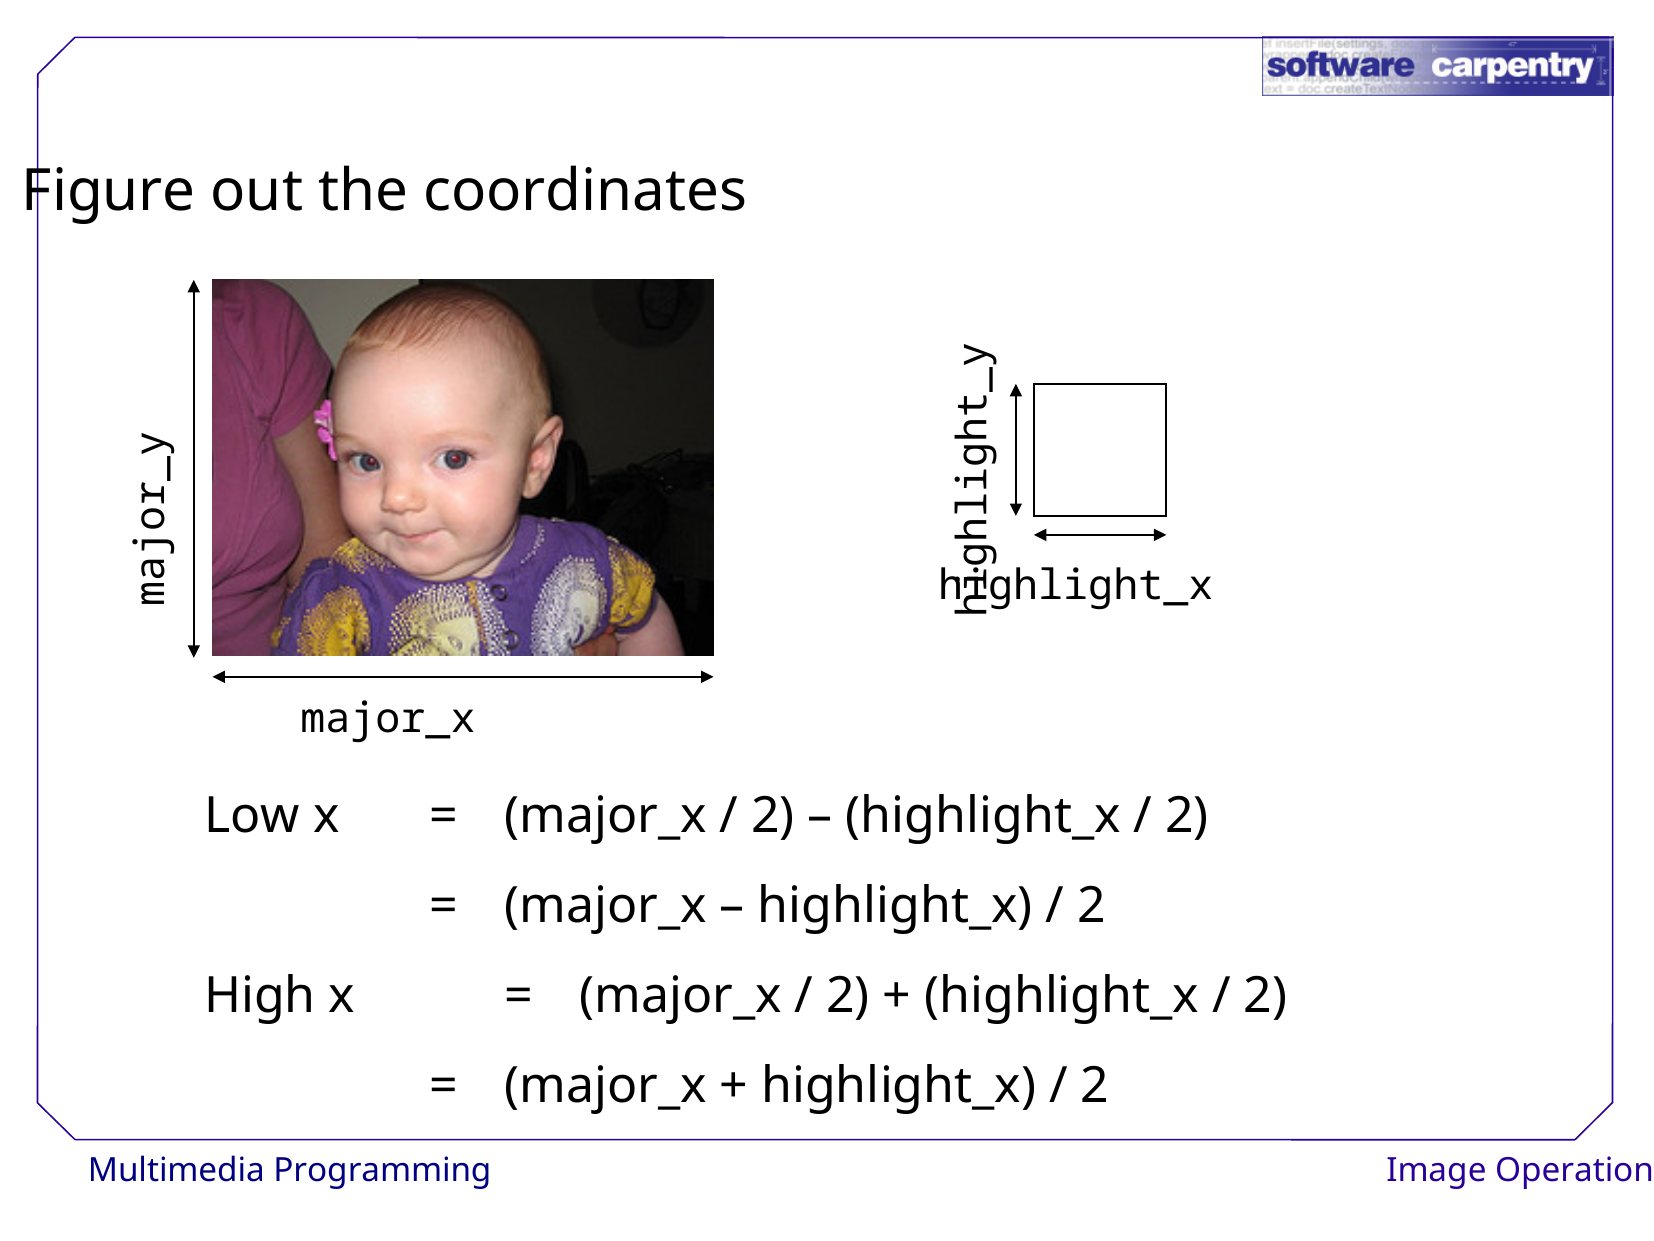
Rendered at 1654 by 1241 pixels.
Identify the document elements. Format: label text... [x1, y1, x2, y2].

picture [1262, 36, 1614, 96]
text_box major_x [285, 657, 641, 745]
text_box Figure out the coordinates [7, 109, 913, 231]
text_box Low x = (major_x / 2) – (highlight_x / 2) = (major_x – highlight_x) / 2 High x = (major_x / 2) + (highlight_x / 2) = (major_x + highlight_x) / 2 [189, 745, 1453, 1121]
text_box highlight_y [911, 177, 1003, 633]
picture [212, 279, 714, 656]
text_box highlight_x [1003, 525, 1379, 616]
text_box major_y [89, 266, 181, 621]
